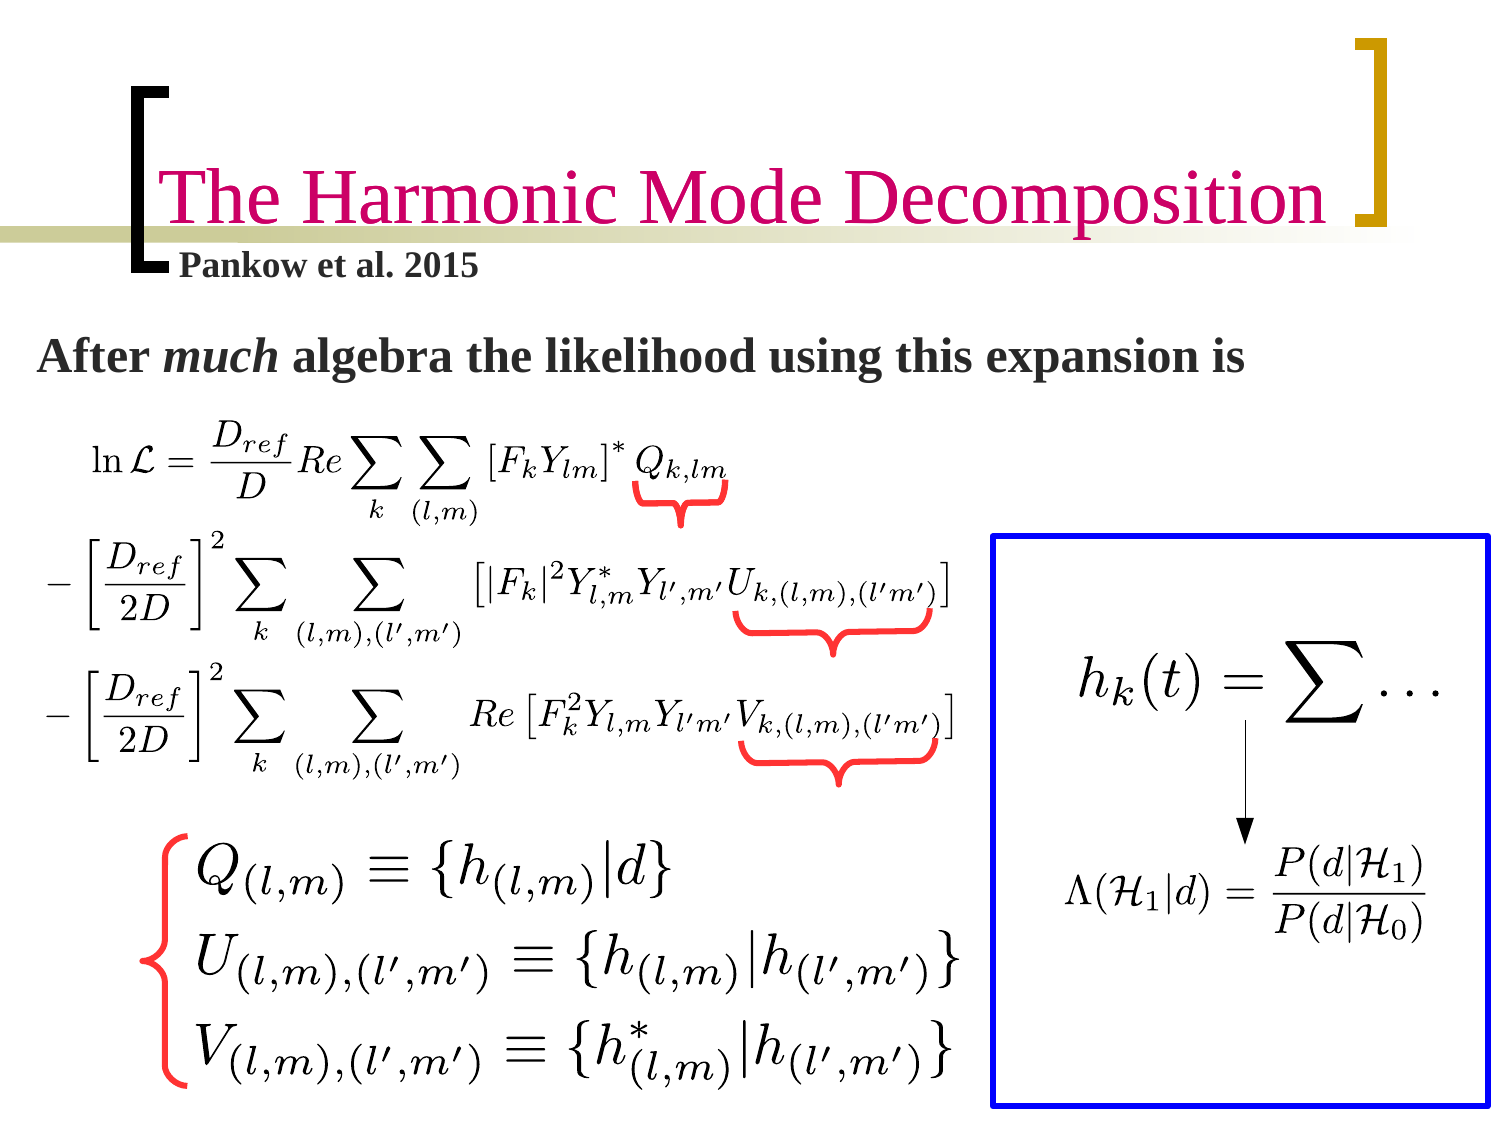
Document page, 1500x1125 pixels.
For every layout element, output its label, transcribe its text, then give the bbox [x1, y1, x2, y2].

text_box [684, 493, 728, 527]
text_box [91, 420, 728, 527]
text_box After much algebra the likelihood using this expansion is [21, 314, 1261, 390]
title The Harmonic Mode Decomposition [72, 15, 1351, 248]
text_box [43, 662, 961, 780]
text_box [44, 530, 956, 649]
text_box [195, 840, 676, 905]
text_box [192, 1020, 956, 1090]
text_box [194, 930, 964, 995]
text_box Pankow et al. 2015 [164, 232, 495, 293]
text_box [992, 536, 1488, 1107]
